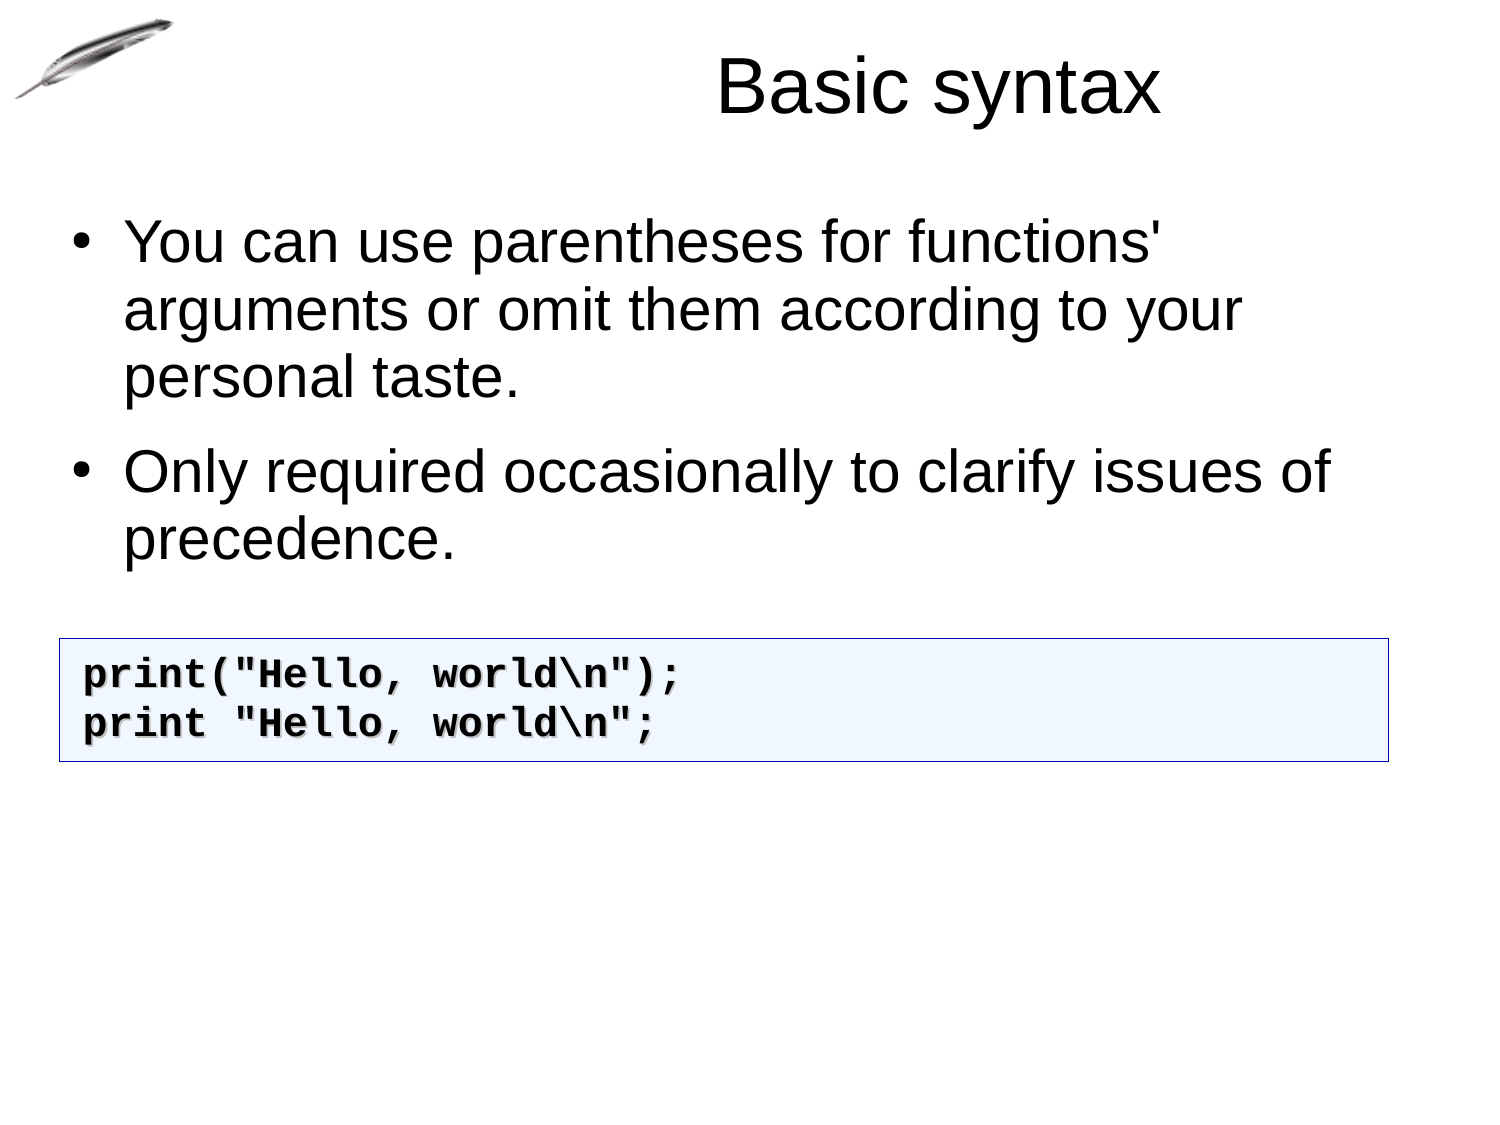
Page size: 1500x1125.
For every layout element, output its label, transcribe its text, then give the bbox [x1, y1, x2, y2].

picture [11, 17, 179, 101]
text_box print("Hello, world\n"); print "Hello, world\n"; [59, 638, 1388, 761]
title Basic syntax [419, 0, 1459, 176]
list You can use parentheses for functions' arguments or omit them according to your personal taste. Only required occasionally to clarify issues of precedence. [53, 207, 1447, 1084]
